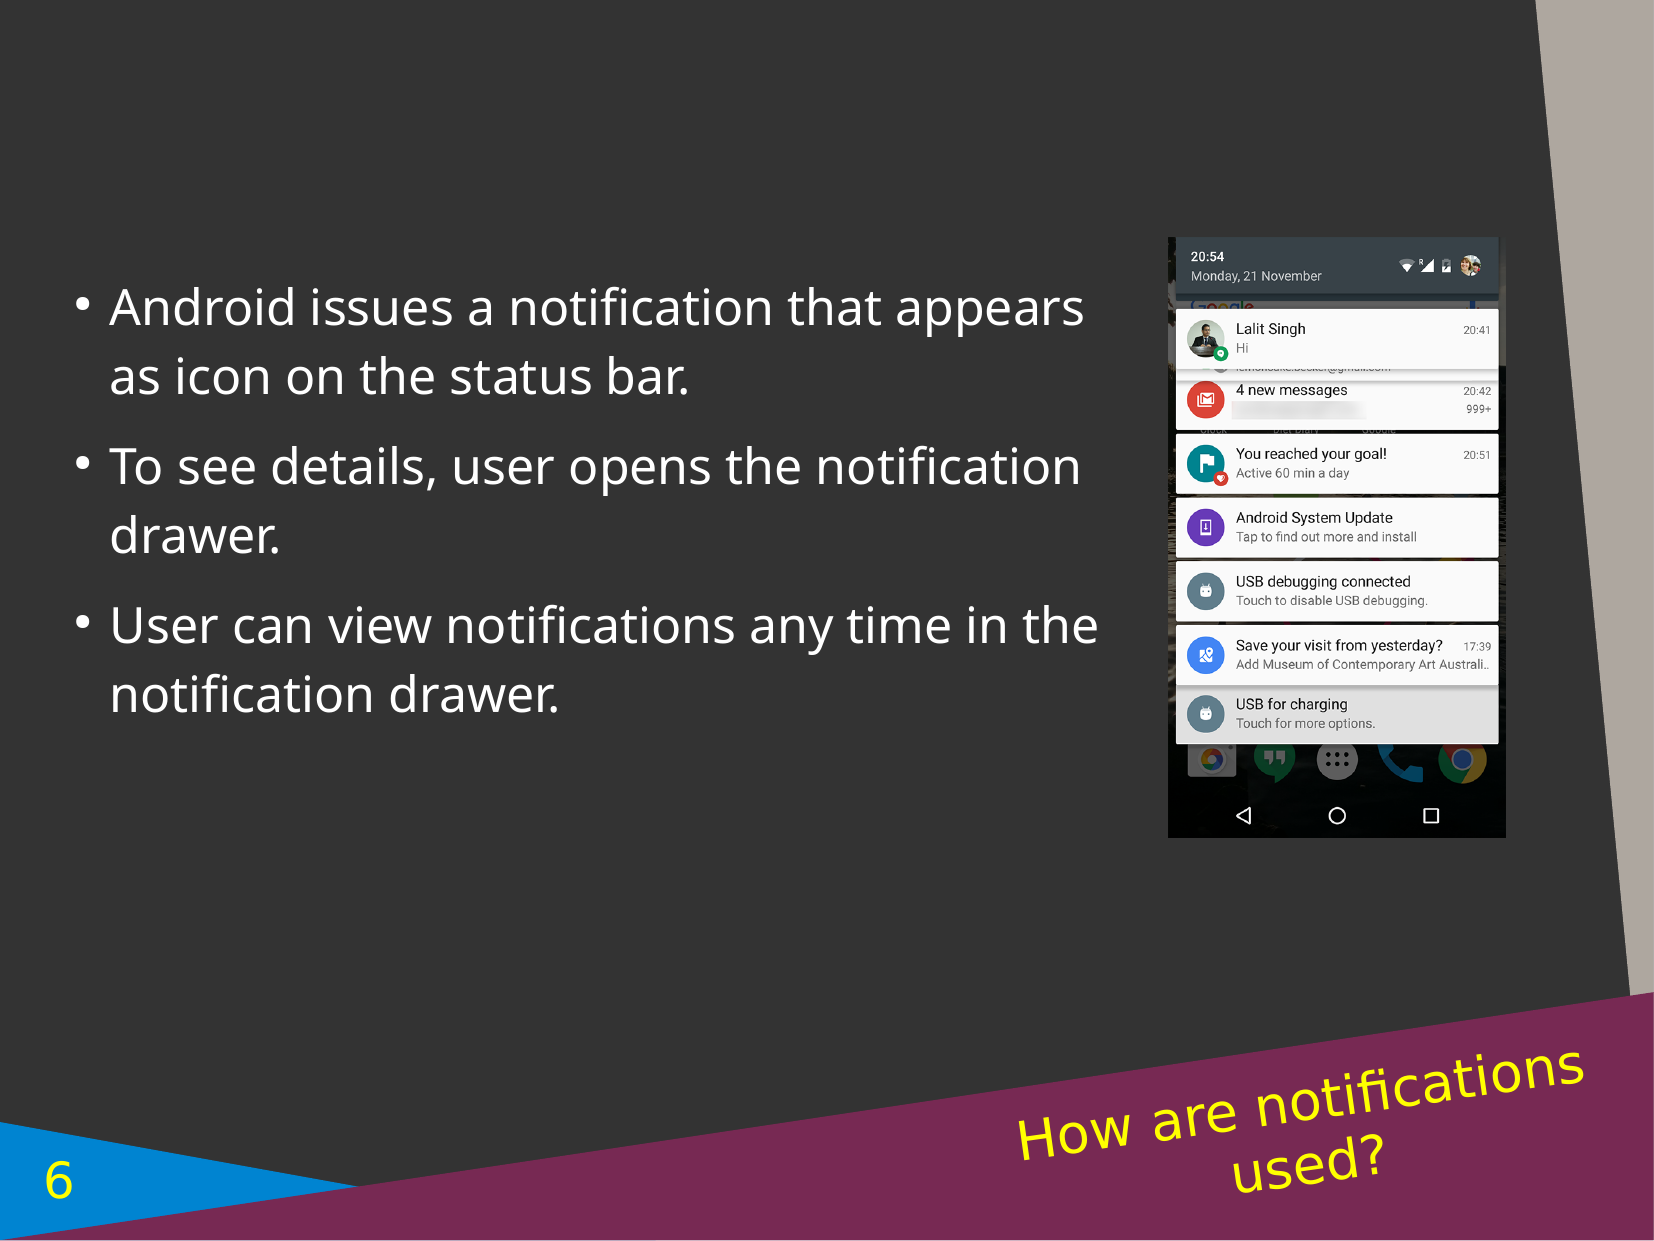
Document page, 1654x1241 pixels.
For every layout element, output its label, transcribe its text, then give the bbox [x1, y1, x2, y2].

text_box Android issues a notification that appears as icon on the status bar. To see details, user opens the notification drawer. User can view notifications any time in the notification drawer. [59, 251, 1144, 806]
title How are notifications used? [956, 995, 1654, 1241]
picture [1168, 237, 1506, 838]
